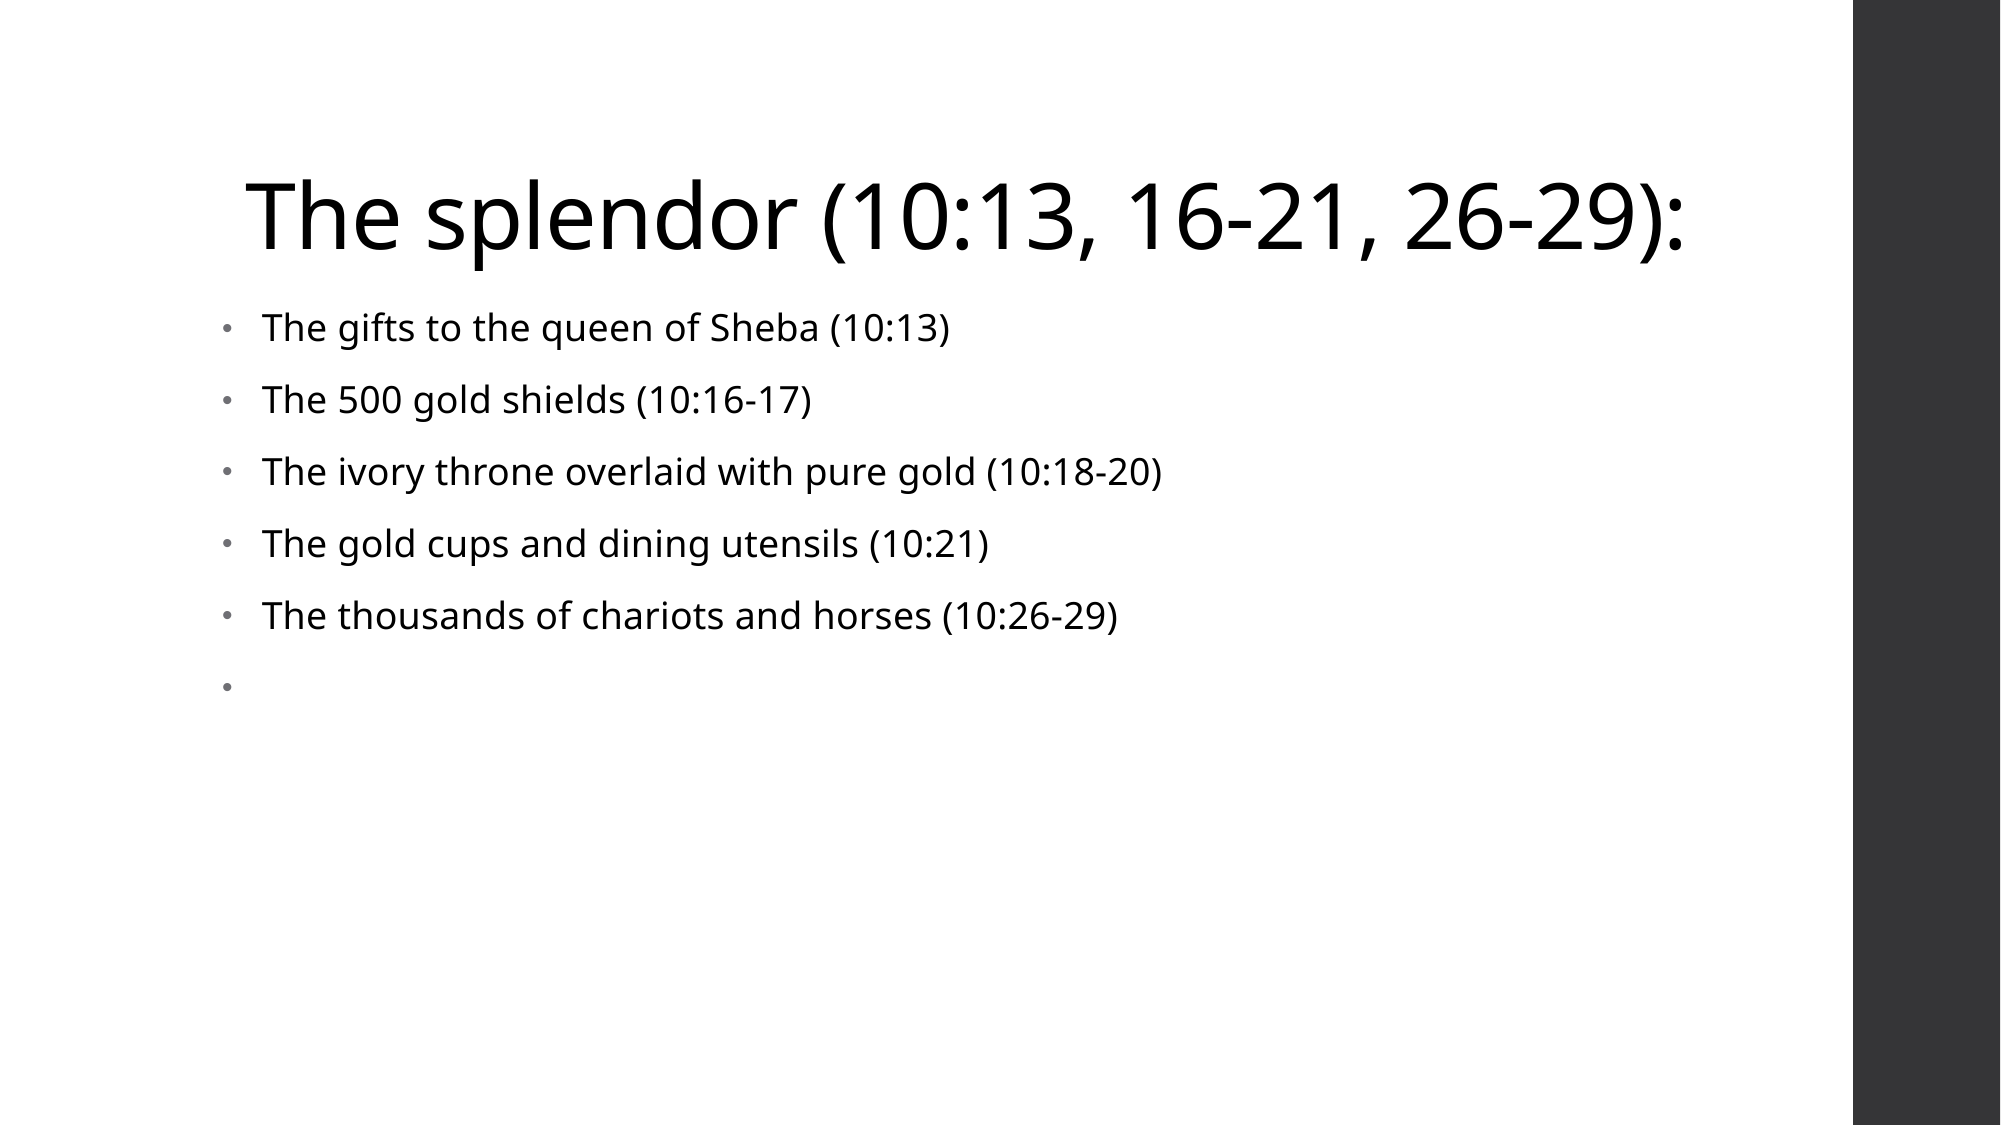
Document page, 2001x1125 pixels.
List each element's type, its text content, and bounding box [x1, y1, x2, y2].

title The splendor (10:13, 16-21, 26-29): [206, 60, 1797, 278]
list The gifts to the queen of Sheba (10:13) The 500 gold shields (10:16-17) The ivory throne overlaid with pure gold (10:18-20) The gold cups and dining utensils (10:21) The thousands of chariots and horses (10:26-29) [206, 299, 1617, 1014]
